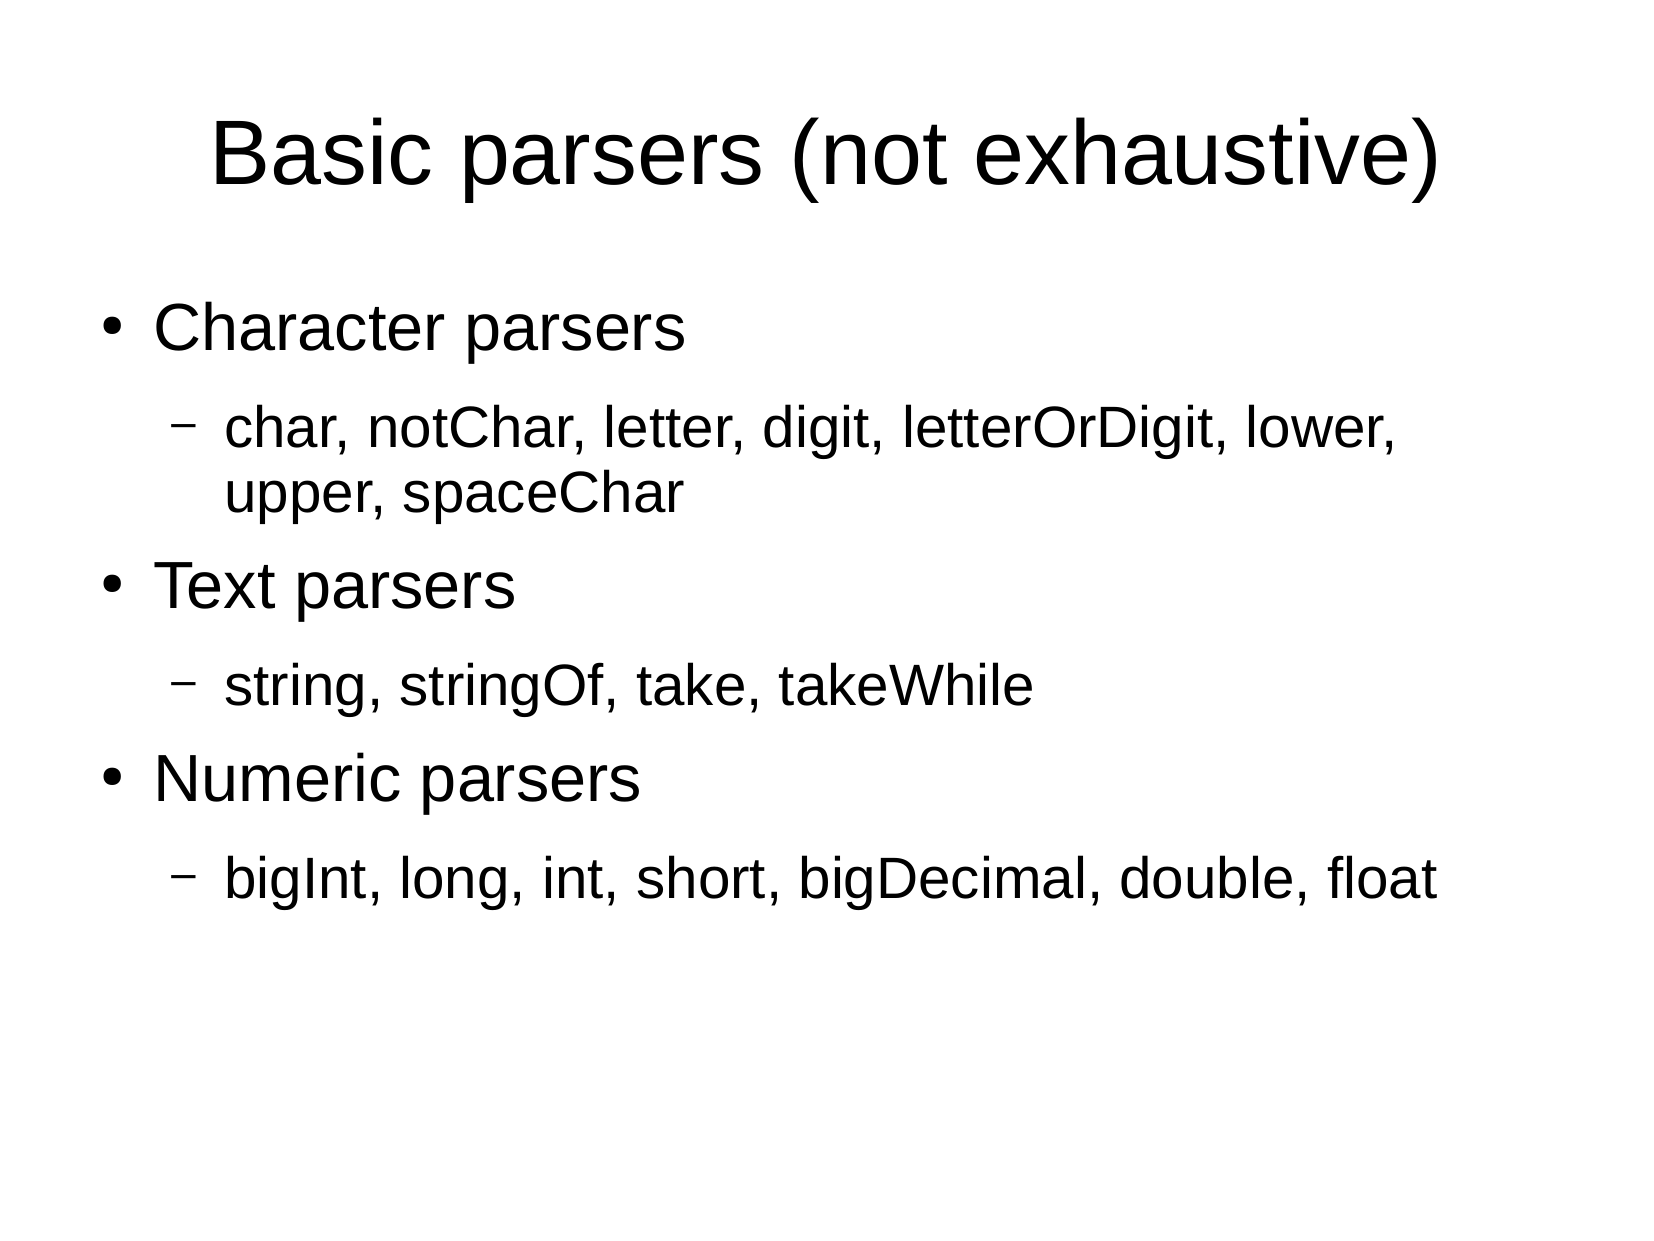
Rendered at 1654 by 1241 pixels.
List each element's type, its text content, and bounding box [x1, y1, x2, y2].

title Basic parsers (not exhaustive) [82, 49, 1571, 257]
list Character parsers char, notChar, letter, digit, letterOrDigit, lower, upper, spaceChar Text parsers string, stringOf, take, takeWhile Numeric parsers bigInt, long, int, short, bigDecimal, double, float [82, 290, 1538, 1185]
